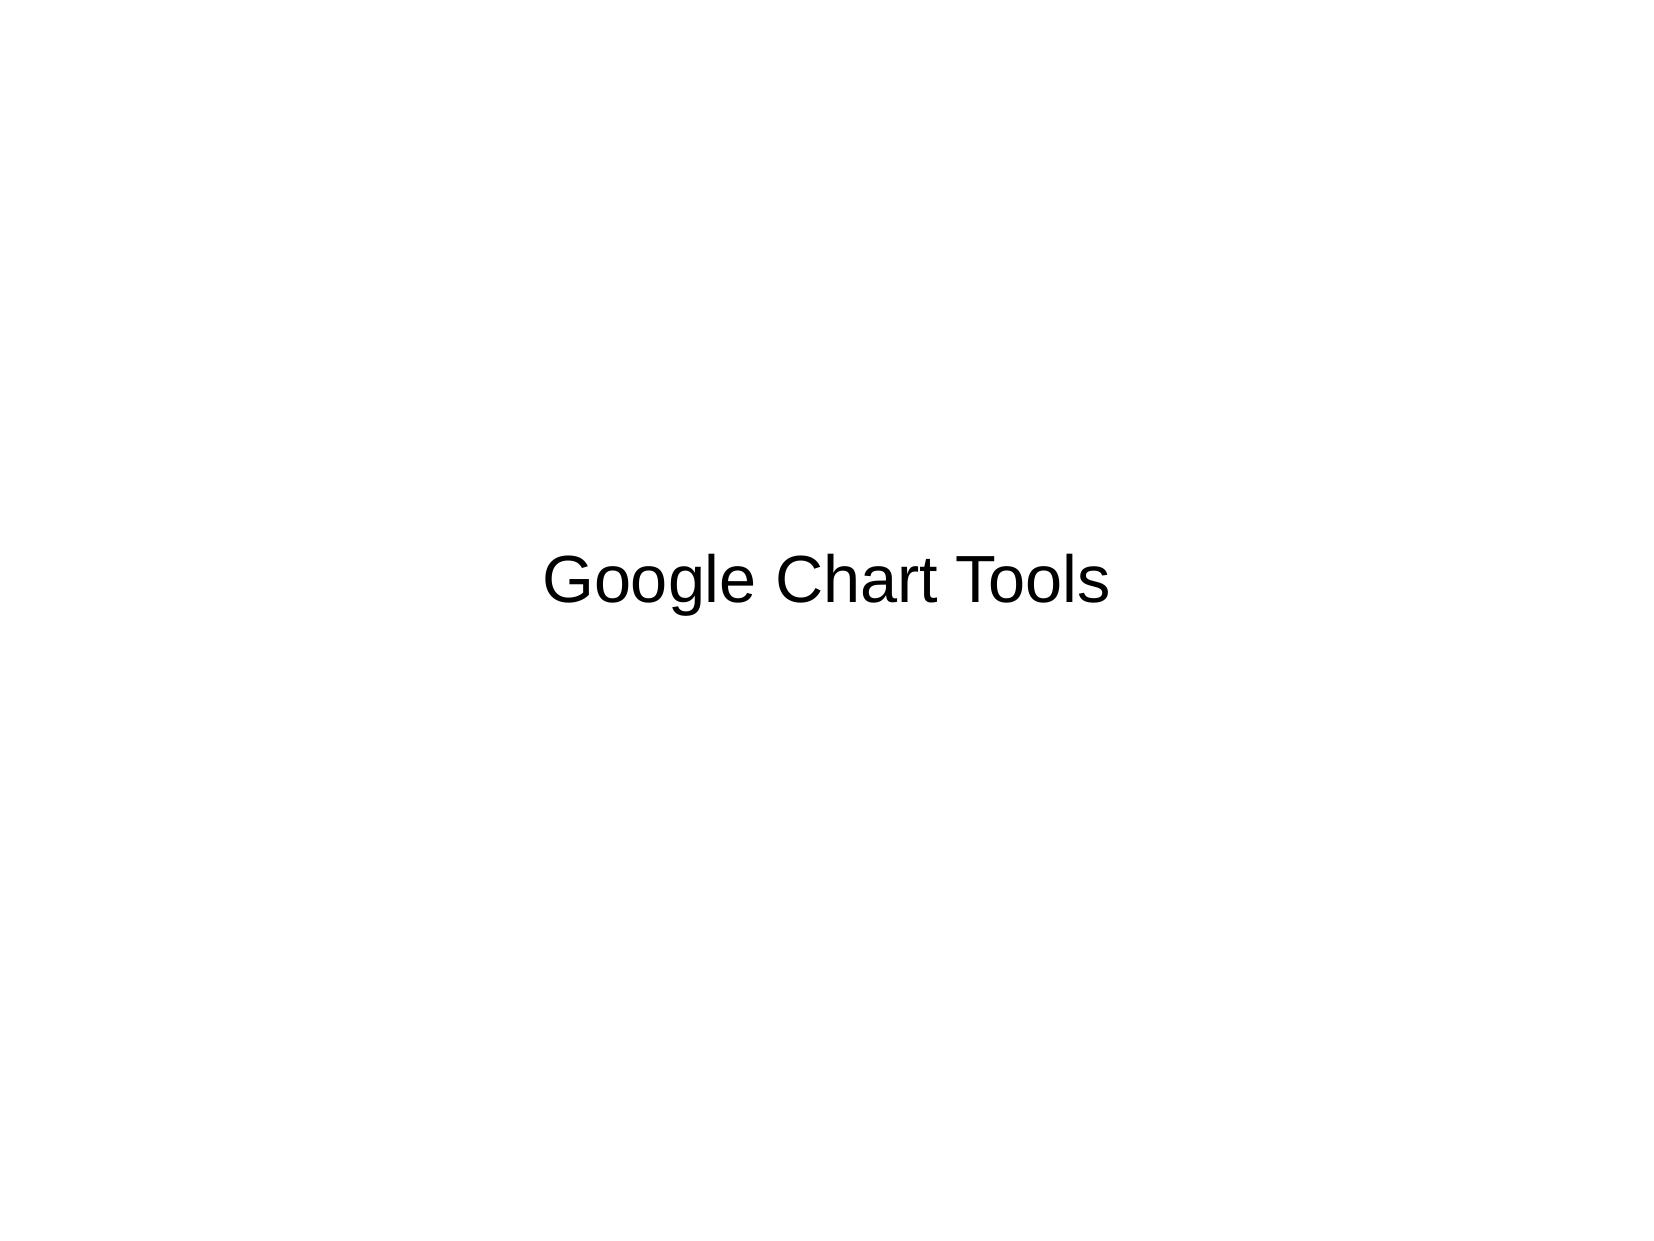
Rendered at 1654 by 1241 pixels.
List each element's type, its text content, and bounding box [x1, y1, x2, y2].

subtitle Google Chart Tools [82, 56, 1571, 1102]
